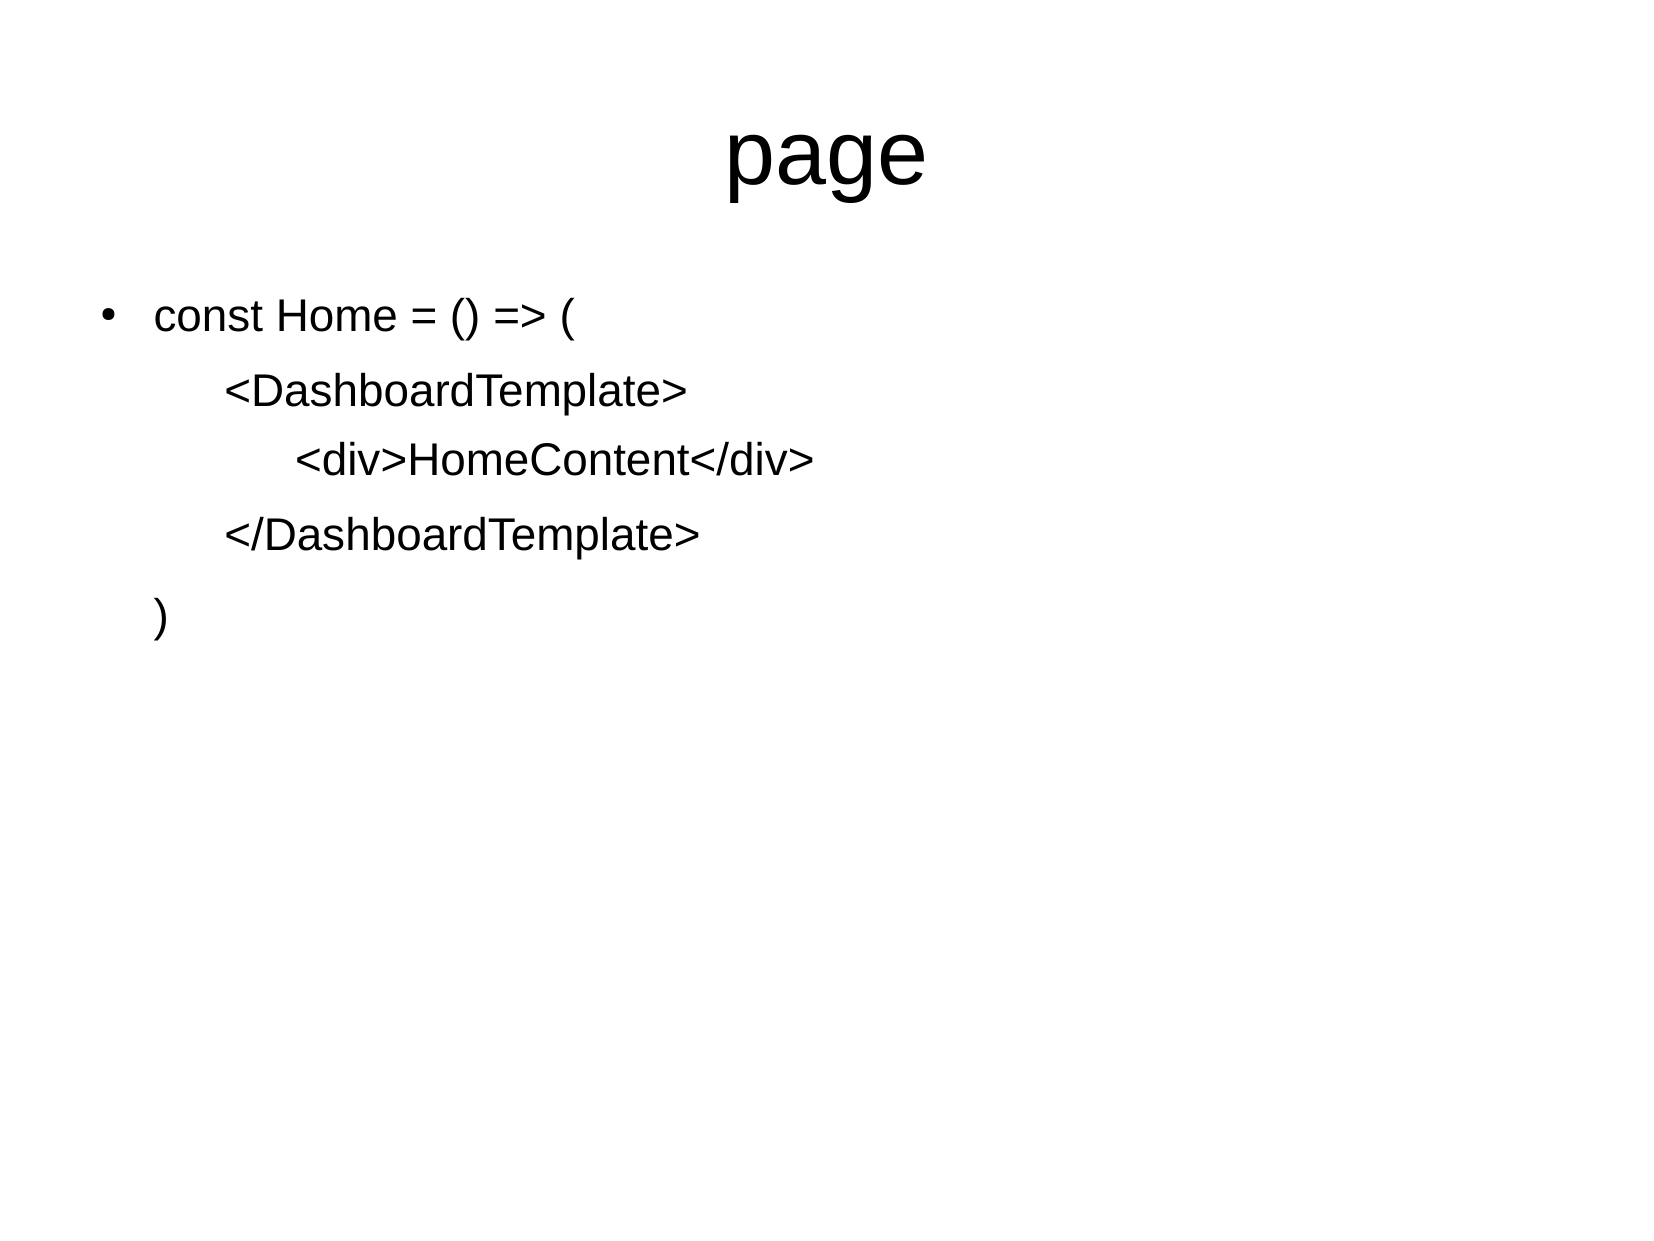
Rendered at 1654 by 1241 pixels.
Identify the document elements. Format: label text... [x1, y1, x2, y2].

list const Home = () => ( <DashboardTemplate> <div>HomeContent</div> </DashboardTemplate> ) [82, 290, 1571, 1010]
title page [82, 49, 1571, 257]
